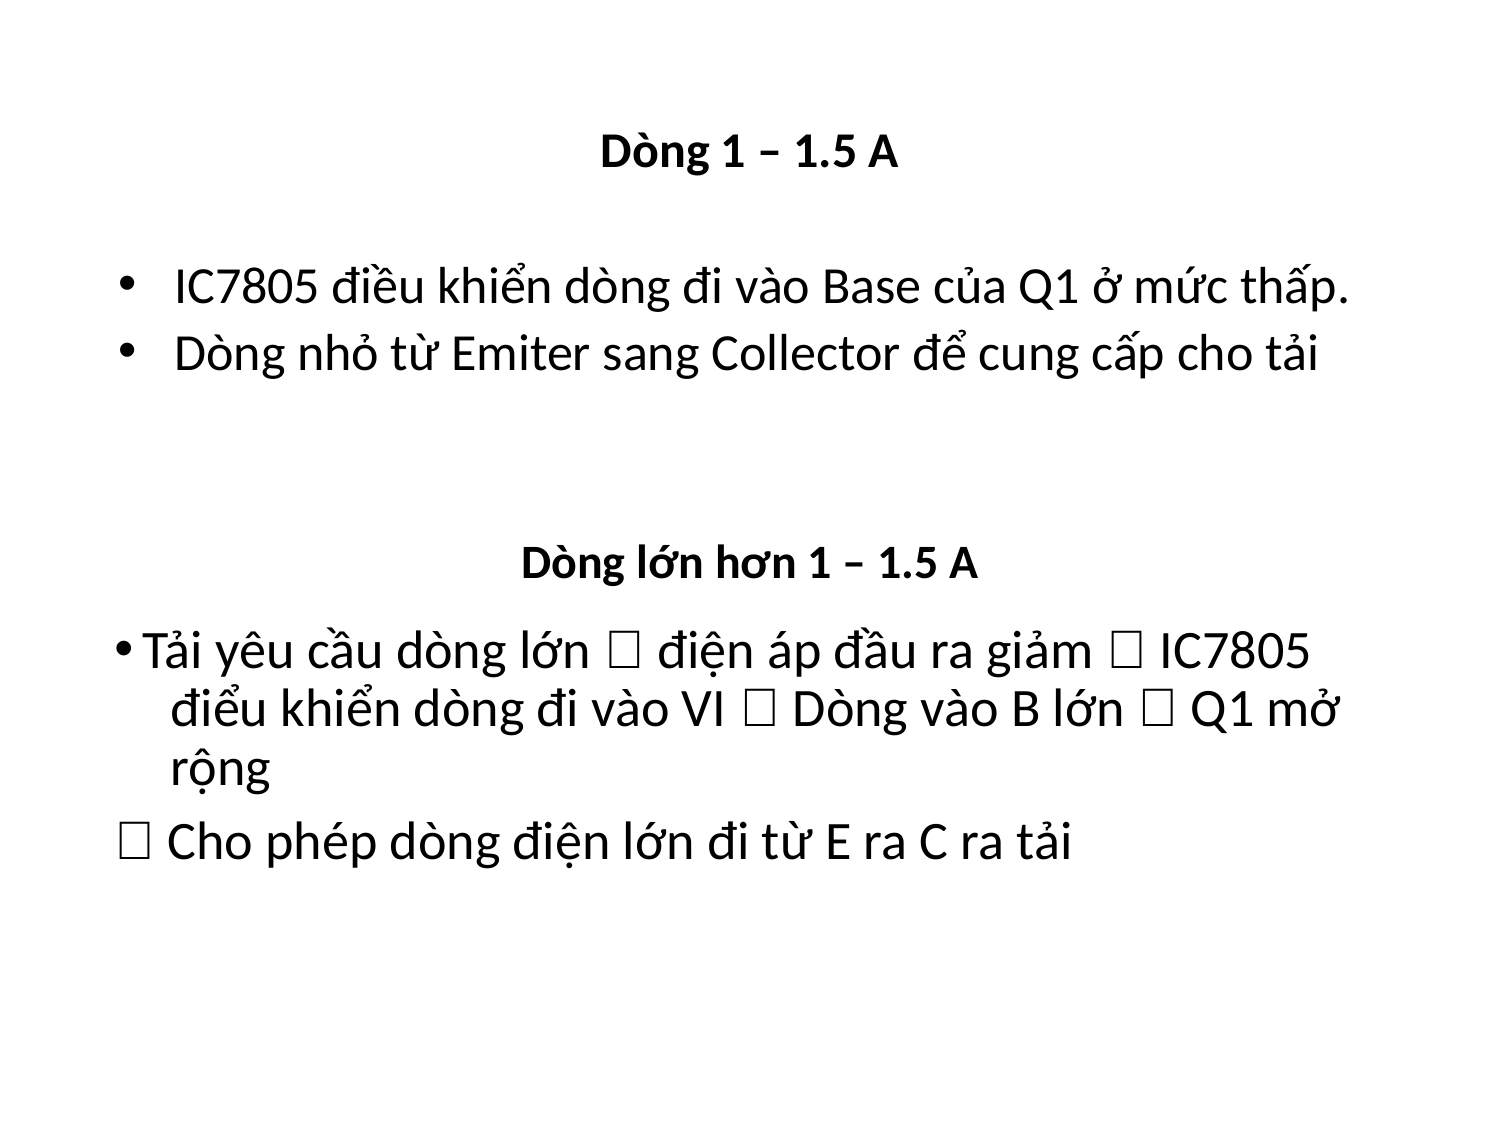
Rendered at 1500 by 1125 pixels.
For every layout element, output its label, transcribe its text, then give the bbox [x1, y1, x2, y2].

text_box Dòng lớn hơn 1 – 1.5 A [103, 506, 1397, 615]
text_box Tải yêu cầu dòng lớn  điện áp đầu ra giảm  IC7805 điểu khiển dòng đi vào VI  Dòng vào B lớn  Q1 mở rộng  Cho phép dòng điện lớn đi từ E ra C ra tải [103, 615, 1397, 921]
title Dòng 1 – 1.5 A [103, 88, 1397, 207]
list IC7805 điều khiển dòng đi vào Base của Q1 ở mức thấp. Dòng nhỏ từ Emiter sang Collector để cung cấp cho tải [103, 256, 1397, 478]
